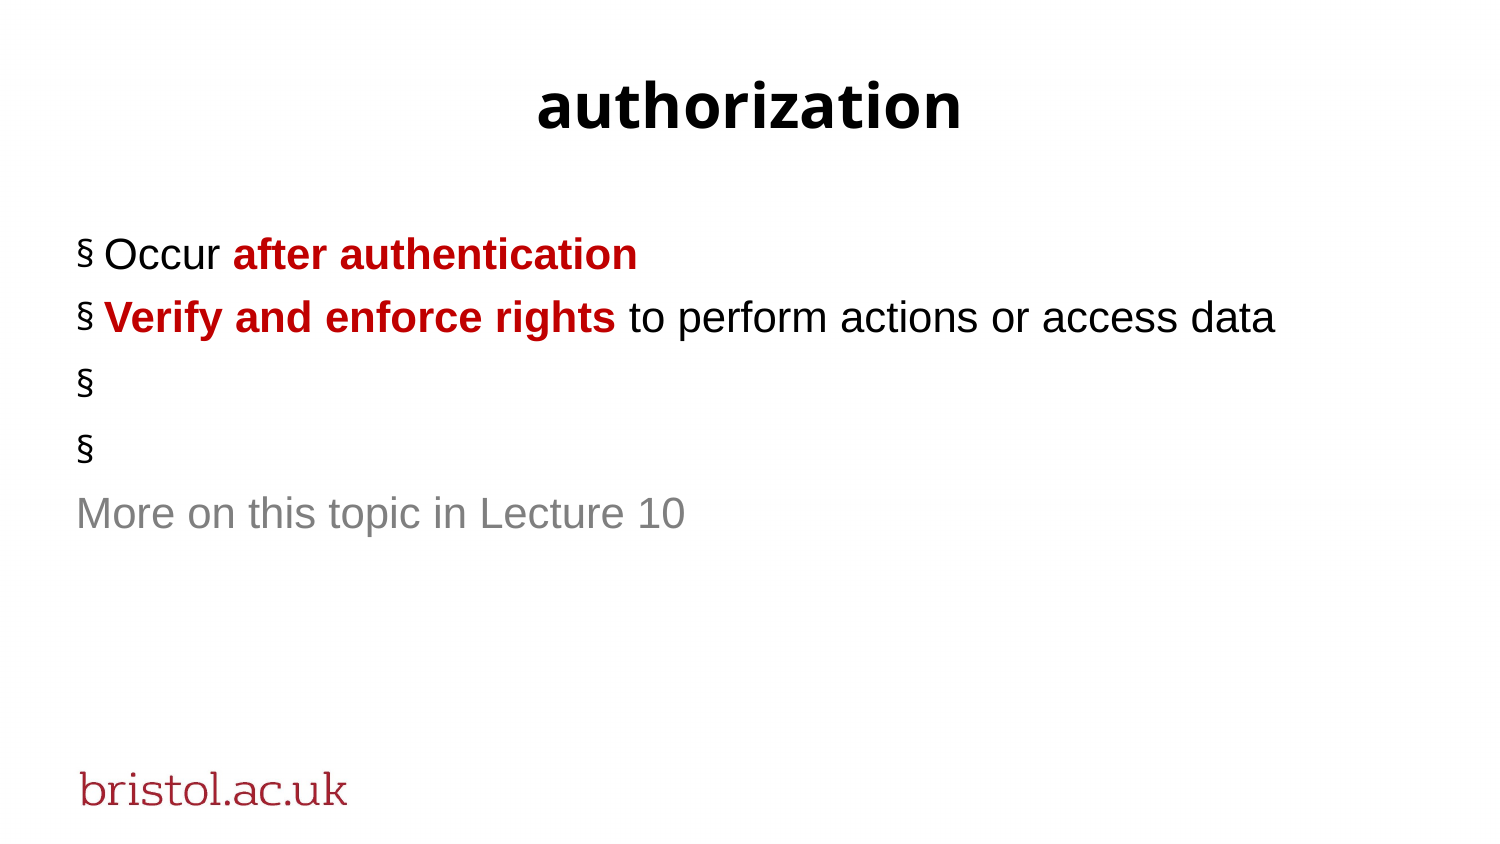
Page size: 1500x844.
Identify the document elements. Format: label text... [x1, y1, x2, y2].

list Occur after authentication Verify and enforce rights to perform actions or access data More on this topic in Lecture 10 [60, 224, 1440, 699]
text_box authorization [243, 33, 1257, 175]
